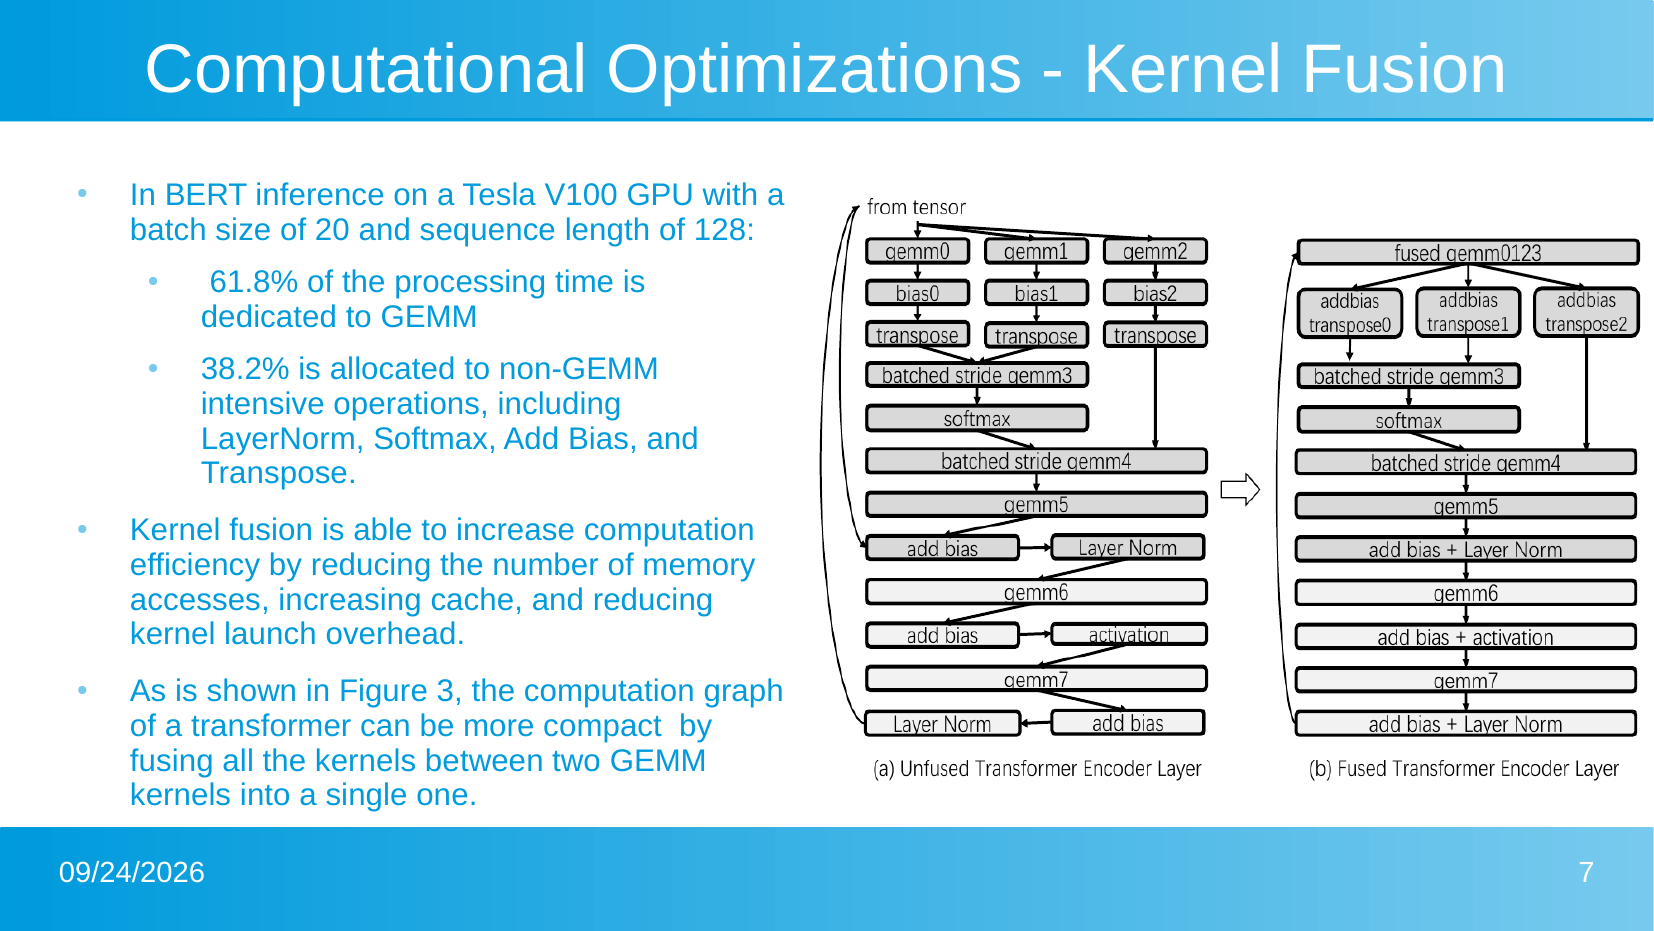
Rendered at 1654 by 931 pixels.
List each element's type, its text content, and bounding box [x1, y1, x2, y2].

list In BERT inference on a Tesla V100 GPU with a batch size of 20 and sequence length of 128: 61.8% of the processing time is dedicated to GEMM 38.2% is allocated to non-GEMM intensive operations, including LayerNorm, Softmax, Add Bias, and Transpose. Kernel fusion is able to increase computation efficiency by reducing the number of memory accesses, increasing cache, and reducing kernel launch overhead. As is shown in Figure 3, the computation graph of a transformer can be more compact by fusing all the kernels between two GEMM kernels into a single one. [59, 177, 788, 826]
picture [808, 187, 1646, 788]
title Computational Optimizations - Kernel Fusion [59, 29, 1595, 108]
